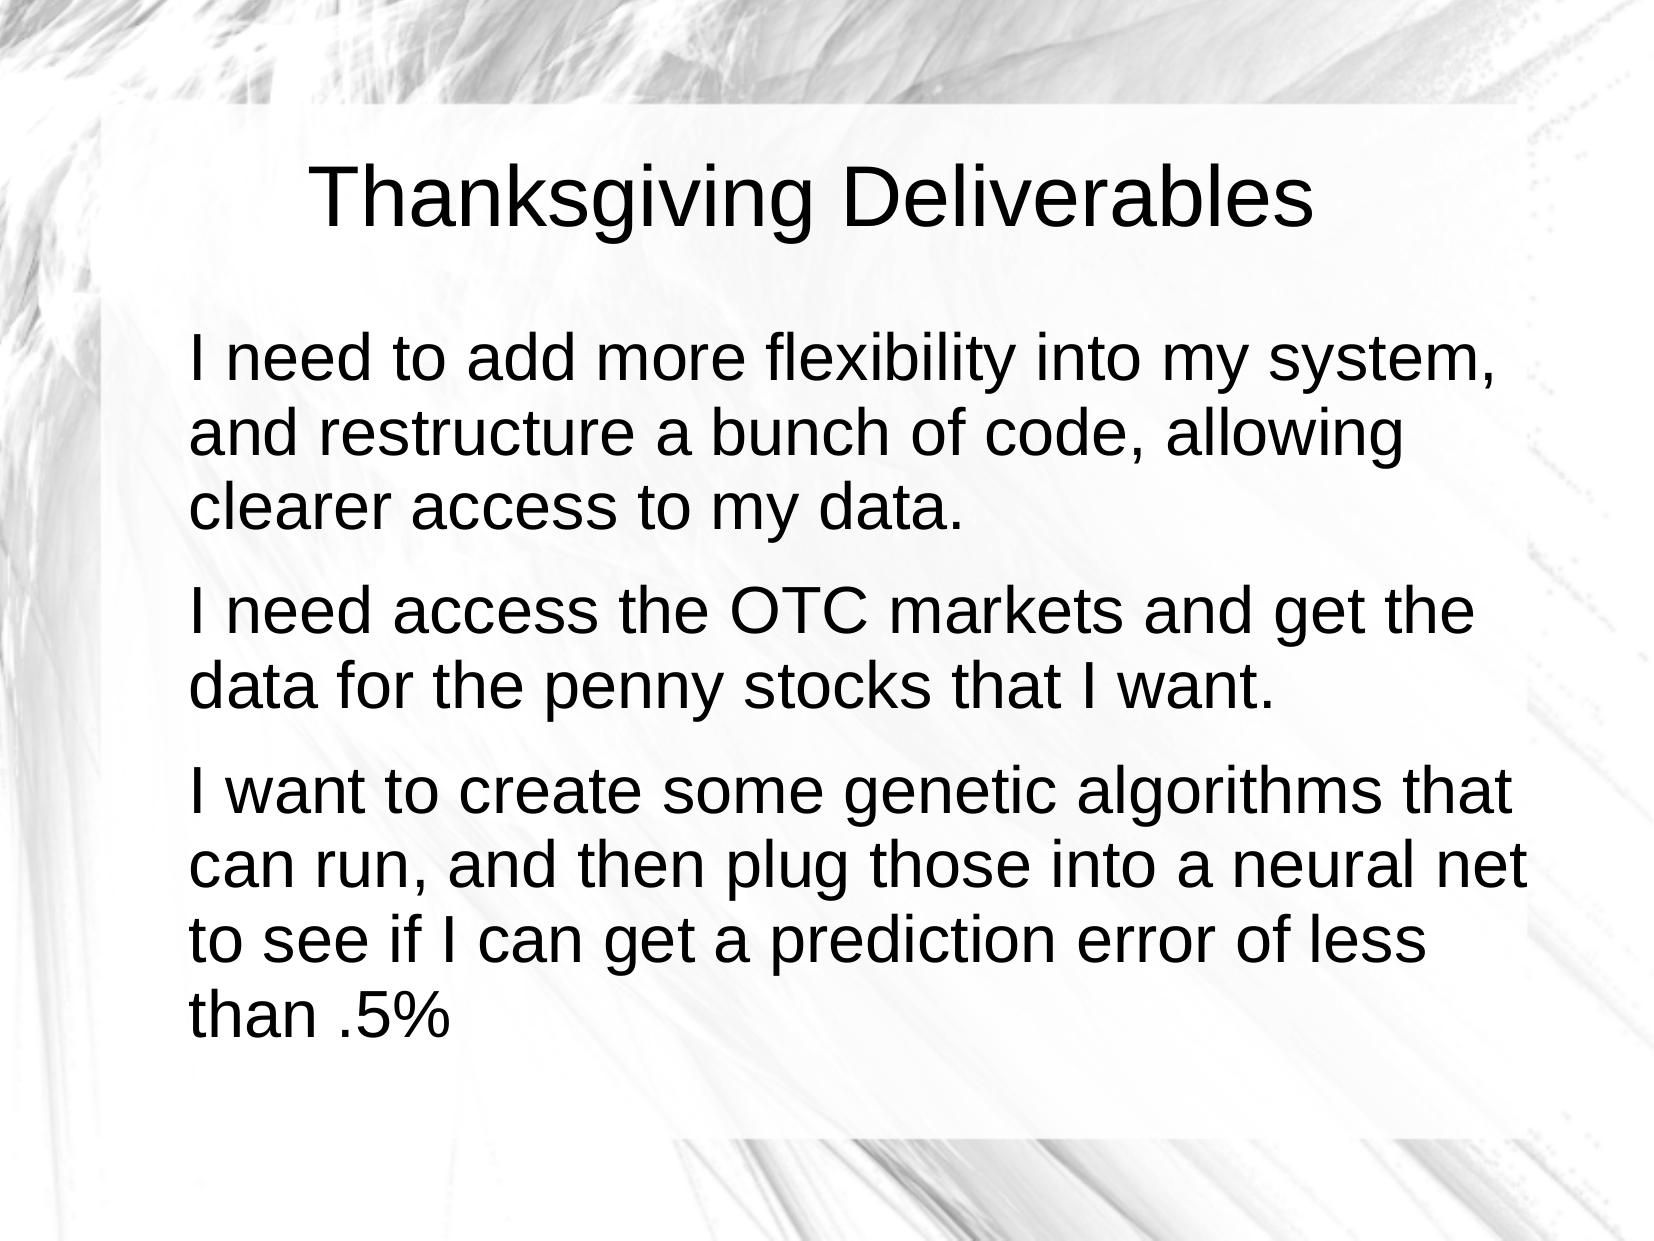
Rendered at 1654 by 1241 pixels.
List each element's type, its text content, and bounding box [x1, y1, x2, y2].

title Thanksgiving Deliverables [118, 112, 1506, 281]
list I need to add more flexibility into my system, and restructure a bunch of code, allowing clearer access to my data. I need access the OTC markets and get the data for the penny stocks that I want. I want to create some genetic algorithms that can run, and then plug those into a neural net to see if I can get a prediction error of less than .5% [118, 319, 1571, 1052]
picture [0, 0, 1654, 1241]
